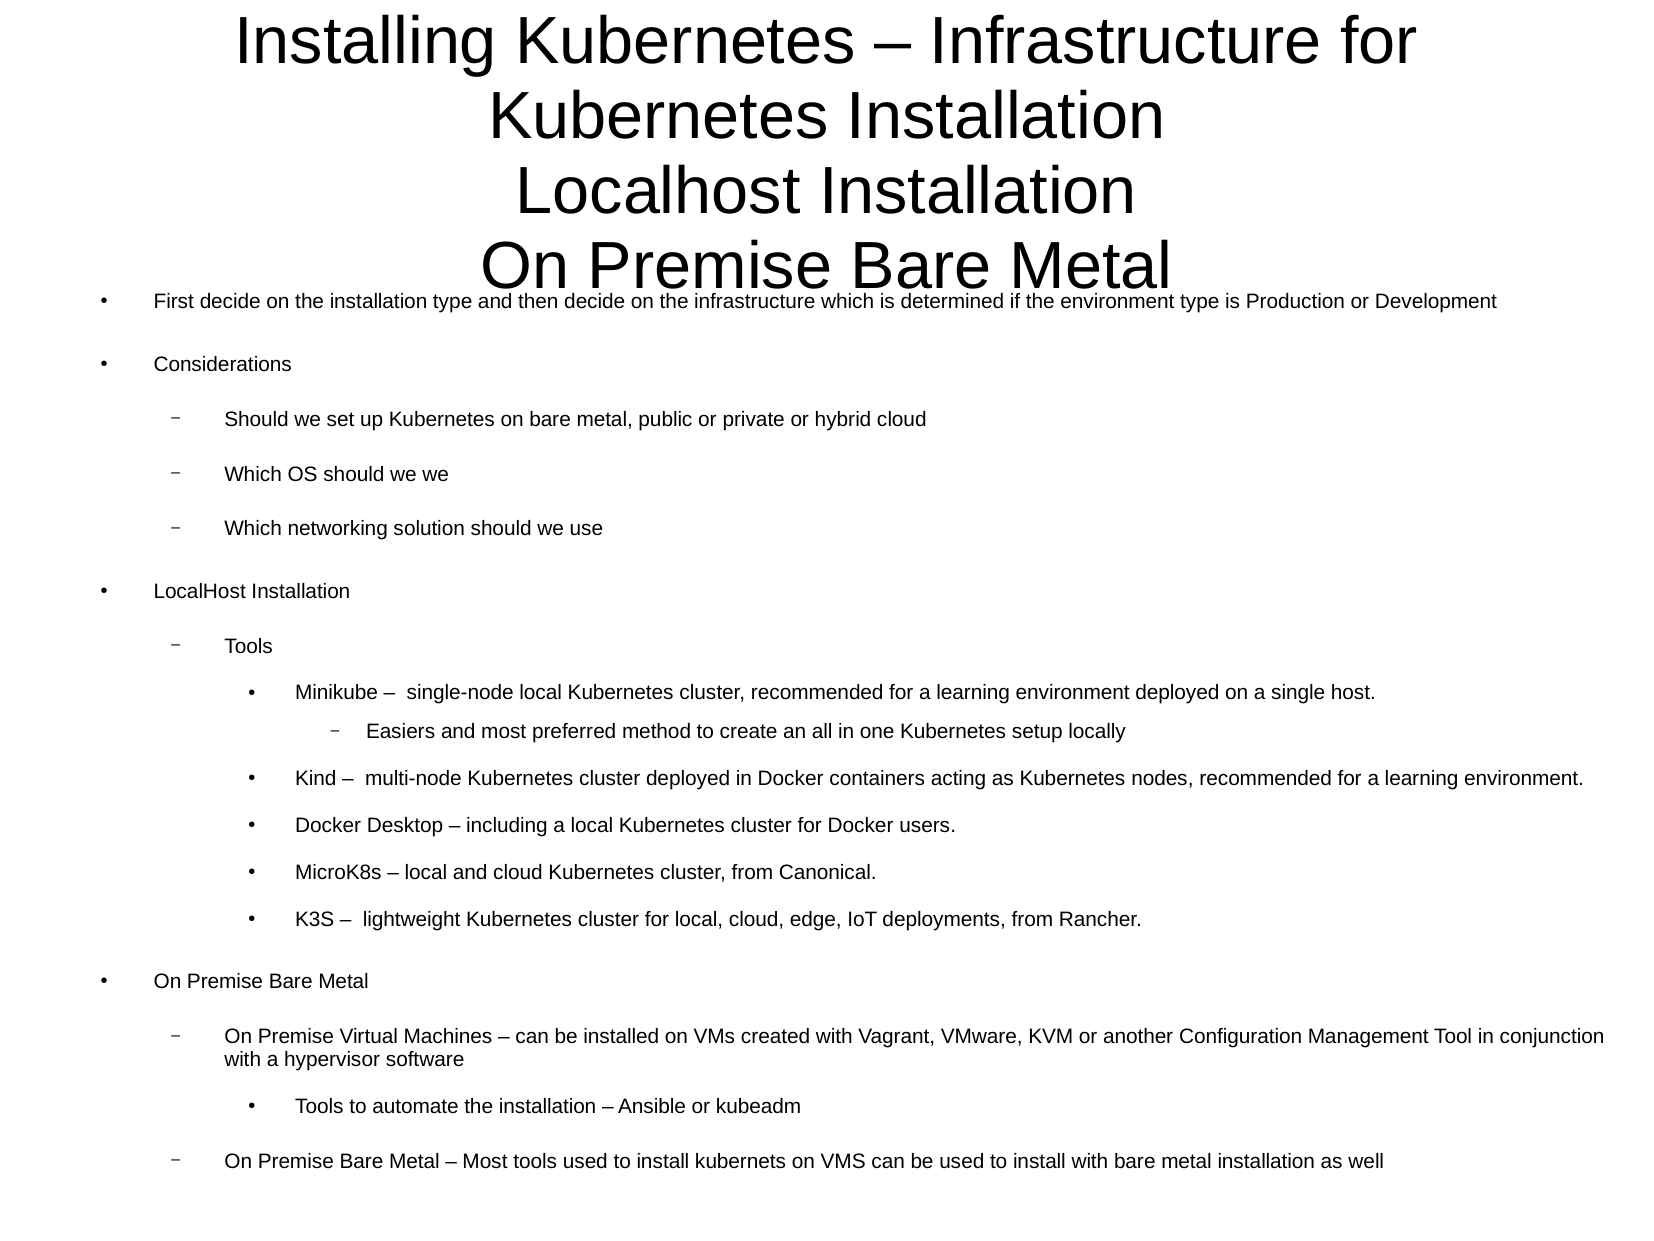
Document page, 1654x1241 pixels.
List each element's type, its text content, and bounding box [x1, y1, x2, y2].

title Installing Kubernetes – Infrastructure for Kubernetes Installation Localhost Installation On Premise Bare Metal [82, 3, 1571, 290]
list First decide on the installation type and then decide on the infrastructure which is determined if the environment type is Production or Development Considerations Should we set up Kubernetes on bare metal, public or private or hybrid cloud Which OS should we we Which networking solution should we use LocalHost Installation Tools Minikube – single-node local Kubernetes cluster, recommended for a learning environment deployed on a single host. Easiers and most preferred method to create an all in one Kubernetes setup locally Kind – multi-node Kubernetes cluster deployed in Docker containers acting as Kubernetes nodes, recommended for a learning environment. Docker Desktop – including a local Kubernetes cluster for Docker users. MicroK8s – local and cloud Kubernetes cluster, from Canonical. K3S – lightweight Kubernetes cluster for local, cloud, edge, IoT deployments, from Rancher. On Premise Bare Metal On Premise Virtual Machines – can be installed on VMs created with Vagrant, VMware, KVM or another Configuration Management Tool in conjunction with a hypervisor software Tools to automate the installation – Ansible or kubeadm On Premise Bare Metal – Most tools used to install kubernets on VMS can be used to install with bare metal installation as well [82, 290, 1636, 1216]
